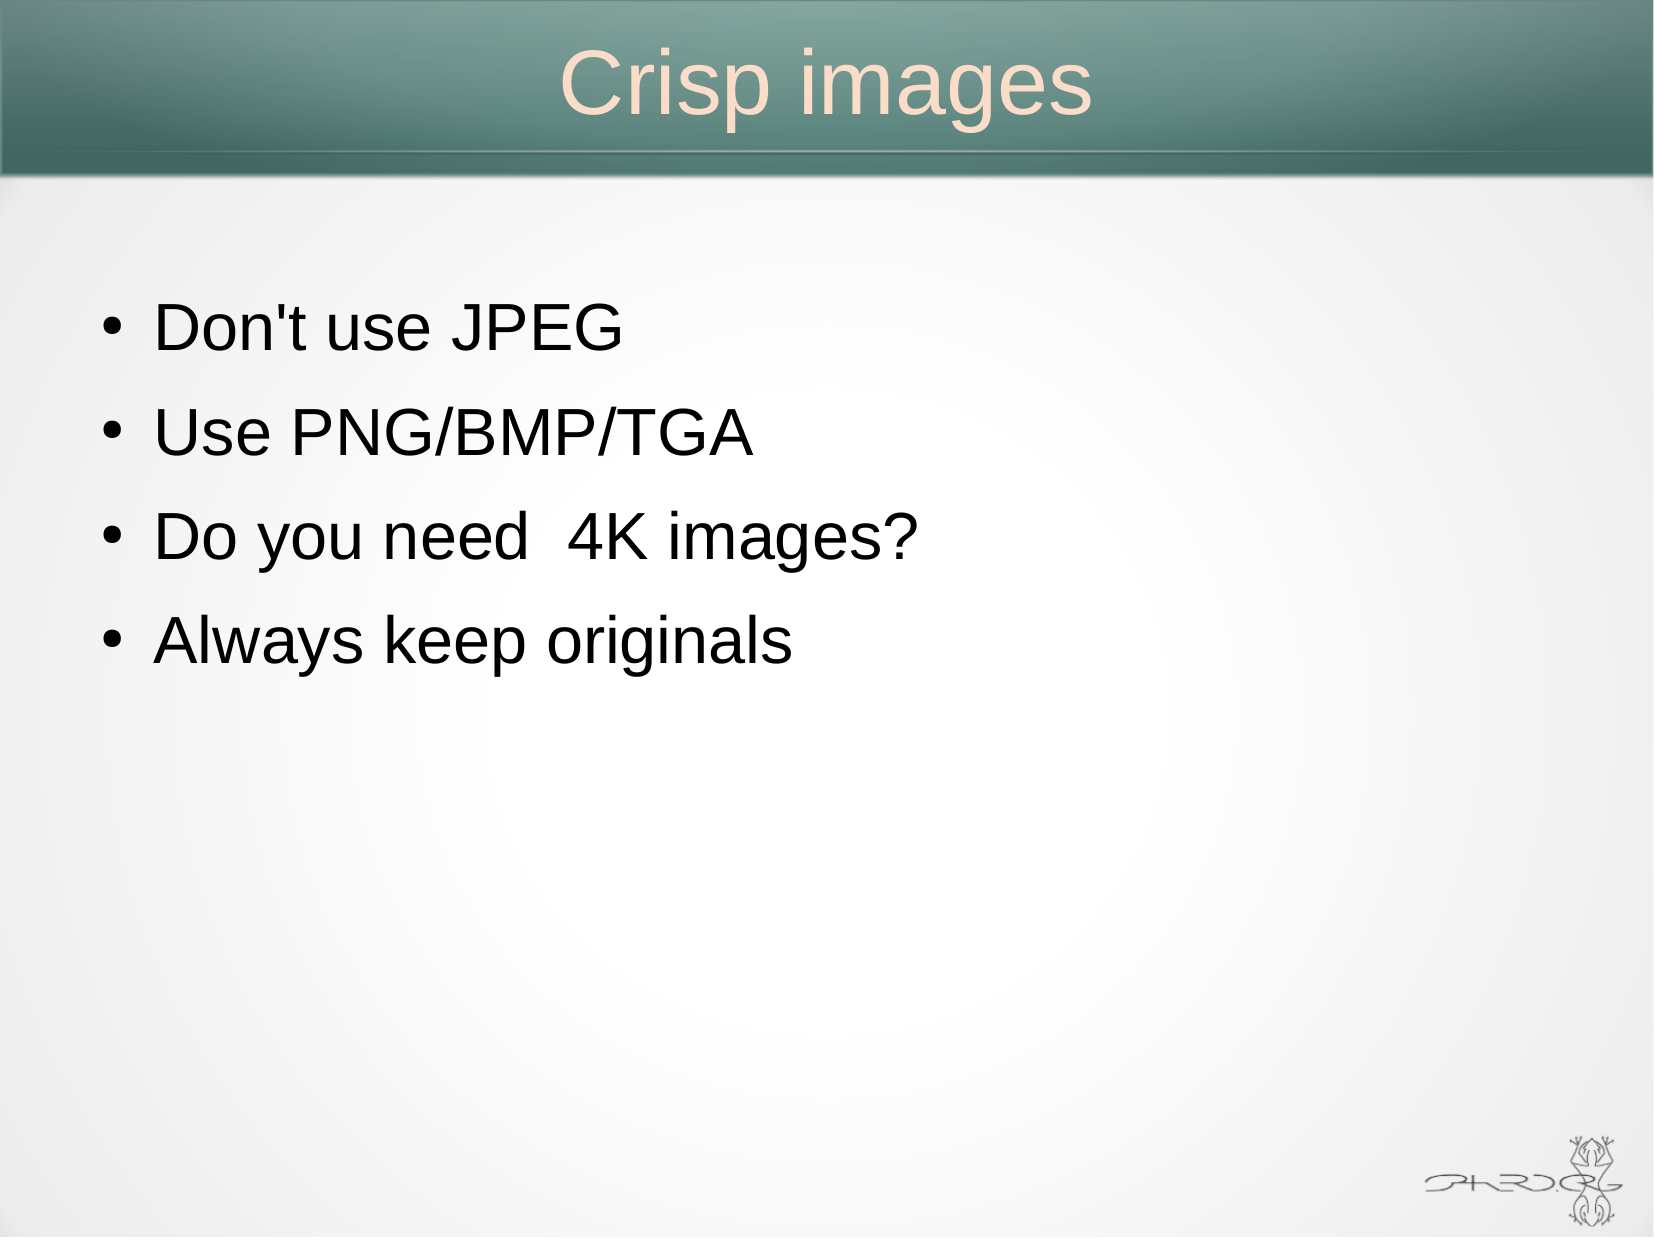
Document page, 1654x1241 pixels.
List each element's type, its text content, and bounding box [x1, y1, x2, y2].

list Don't use JPEG Use PNG/BMP/TGA Do you need 4K images? Always keep originals [82, 290, 1571, 1010]
title Crisp images [82, 11, 1571, 154]
picture [0, 0, 1654, 1237]
